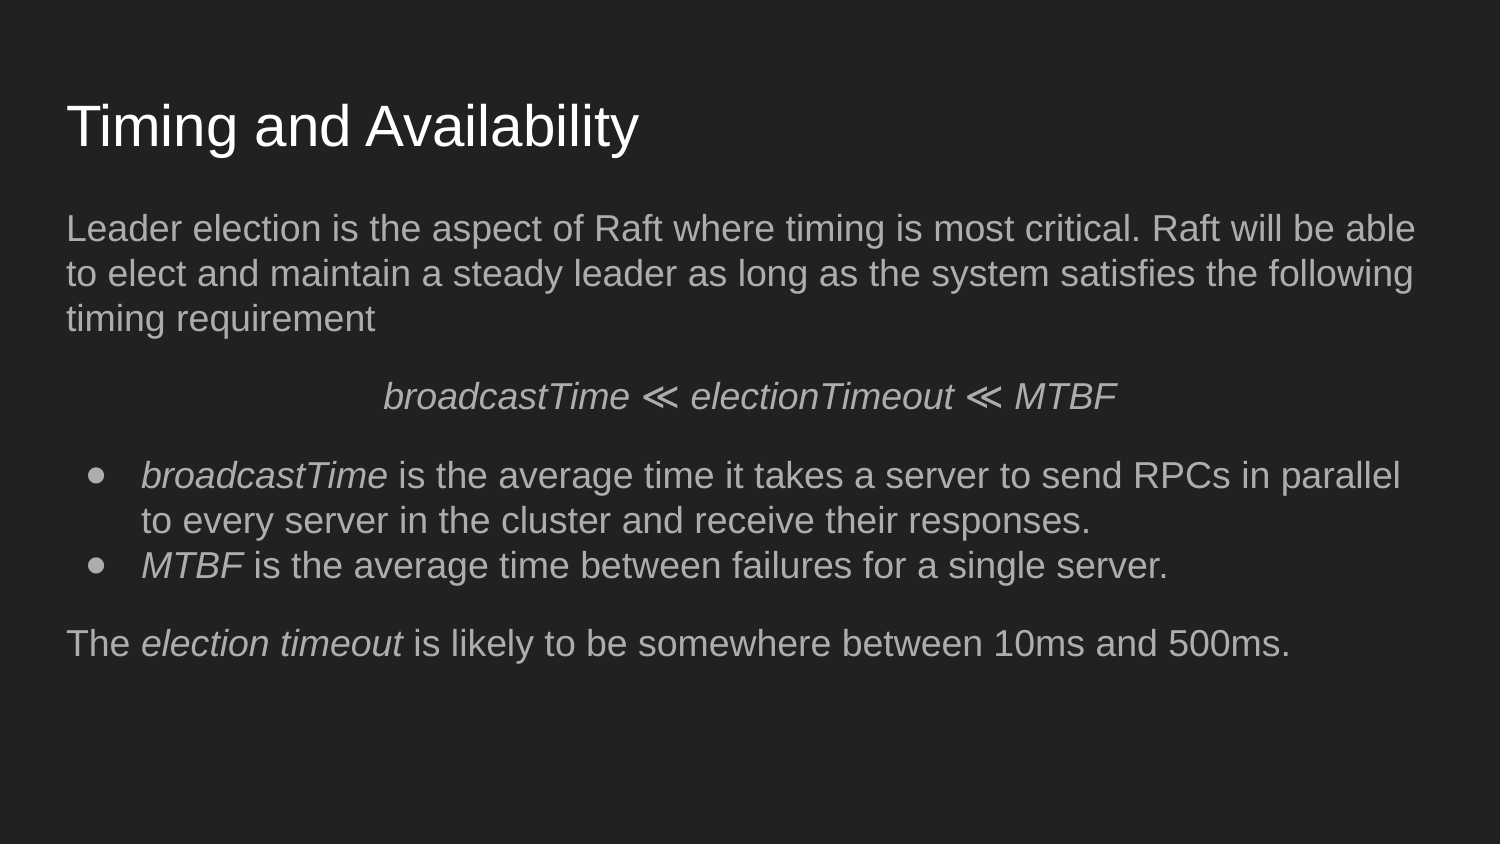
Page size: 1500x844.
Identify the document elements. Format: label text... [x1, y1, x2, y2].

title Timing and Availability [51, 72, 1449, 167]
list Leader election is the aspect of Raft where timing is most critical. Raft will be able to elect and maintain a steady leader as long as the system satisfies the following timing requirement broadcastTime ≪ electionTimeout ≪ MTBF broadcastTime is the average time it takes a server to send RPCs in parallel to every server in the cluster and receive their responses. MTBF is the average time between failures for a single server. The election timeout is likely to be somewhere between 10ms and 500ms. [51, 189, 1449, 750]
